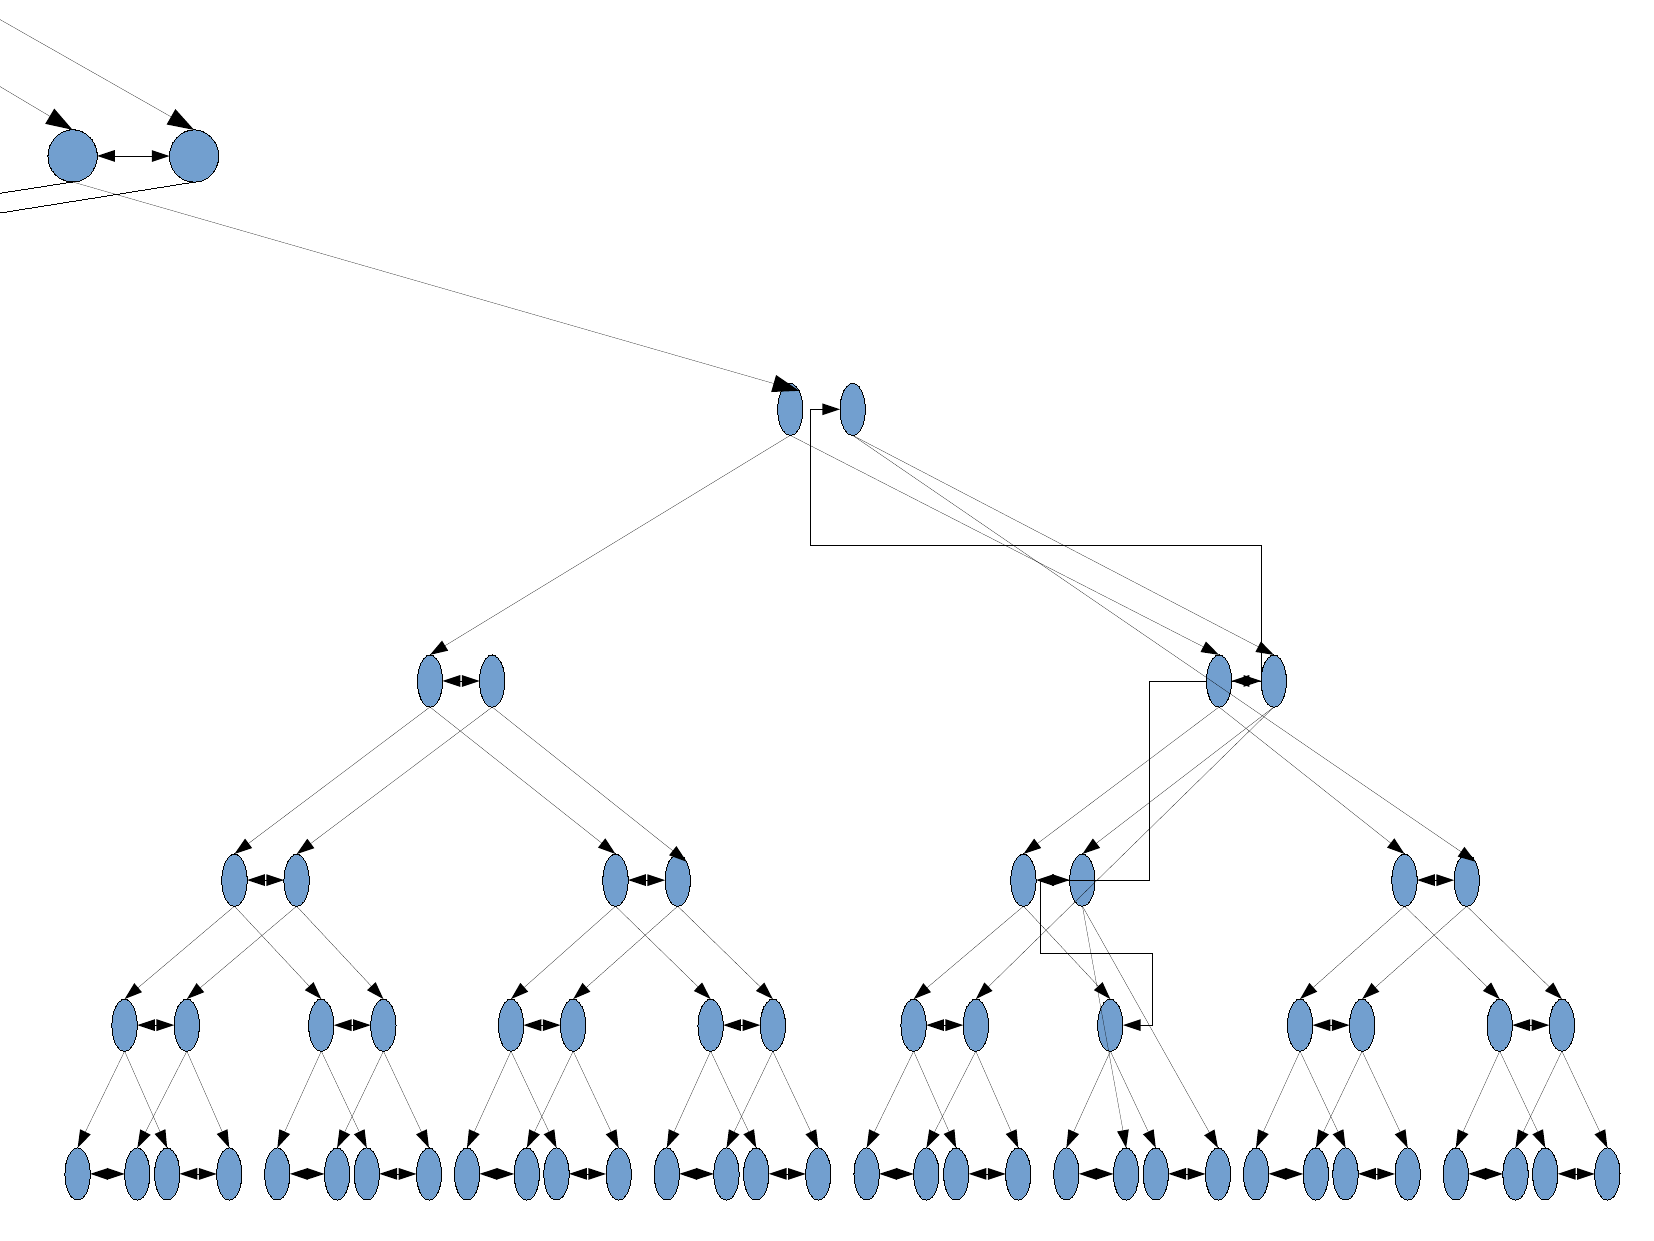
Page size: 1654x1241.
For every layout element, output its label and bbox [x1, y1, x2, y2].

text_box [543, 1147, 570, 1200]
text_box [1206, 655, 1232, 693]
text_box [1076, 884, 1095, 907]
text_box [154, 1148, 180, 1200]
text_box [283, 854, 310, 906]
text_box [64, 1147, 91, 1200]
text_box [805, 1147, 831, 1201]
text_box [1349, 999, 1375, 1052]
text_box [1487, 999, 1513, 1052]
text_box [454, 1147, 480, 1200]
text_box [560, 999, 586, 1052]
text_box [1395, 1147, 1421, 1201]
text_box [417, 655, 443, 707]
text_box [1549, 999, 1575, 1051]
text_box [514, 1148, 540, 1201]
text_box [840, 383, 866, 436]
text_box [654, 1147, 680, 1200]
text_box [1443, 1148, 1469, 1200]
text_box [963, 999, 989, 1052]
text_box [665, 857, 691, 906]
text_box [174, 999, 200, 1052]
text_box [324, 1147, 350, 1201]
text_box [47, 129, 98, 182]
text_box [900, 999, 927, 1052]
text_box [1261, 654, 1287, 708]
text_box [790, 383, 799, 390]
text_box [1053, 1147, 1079, 1200]
text_box [264, 1147, 290, 1200]
text_box [354, 1147, 380, 1200]
text_box [1143, 1147, 1169, 1200]
text_box [1502, 1147, 1529, 1201]
text_box [221, 854, 248, 906]
text_box [743, 1148, 769, 1200]
text_box [1391, 854, 1418, 906]
text_box [1243, 1147, 1269, 1200]
text_box [1010, 854, 1037, 906]
text_box [943, 1148, 969, 1200]
text_box [1206, 678, 1230, 707]
text_box [1594, 1147, 1621, 1201]
text_box [1097, 1010, 1108, 1051]
text_box [1205, 1148, 1231, 1201]
text_box [697, 999, 724, 1052]
text_box [111, 999, 138, 1052]
text_box [370, 999, 397, 1052]
text_box [1005, 1148, 1031, 1201]
text_box [853, 1147, 880, 1200]
text_box [777, 391, 803, 435]
text_box [308, 999, 334, 1052]
text_box [1069, 881, 1095, 901]
text_box [416, 1147, 442, 1201]
text_box [713, 1147, 740, 1201]
text_box [1332, 1147, 1359, 1200]
text_box [1303, 1148, 1329, 1201]
text_box [1113, 1148, 1139, 1201]
text_box [498, 999, 524, 1051]
text_box [1069, 854, 1095, 880]
text_box [1454, 858, 1480, 906]
text_box [124, 1147, 150, 1201]
text_box [479, 654, 505, 707]
text_box [1287, 999, 1313, 1051]
text_box [169, 129, 219, 183]
text_box [602, 854, 629, 906]
text_box [913, 1147, 939, 1201]
text_box [1101, 999, 1123, 1052]
text_box [760, 999, 786, 1051]
text_box [1532, 1148, 1558, 1200]
text_box [606, 1147, 632, 1201]
text_box [216, 1147, 242, 1201]
